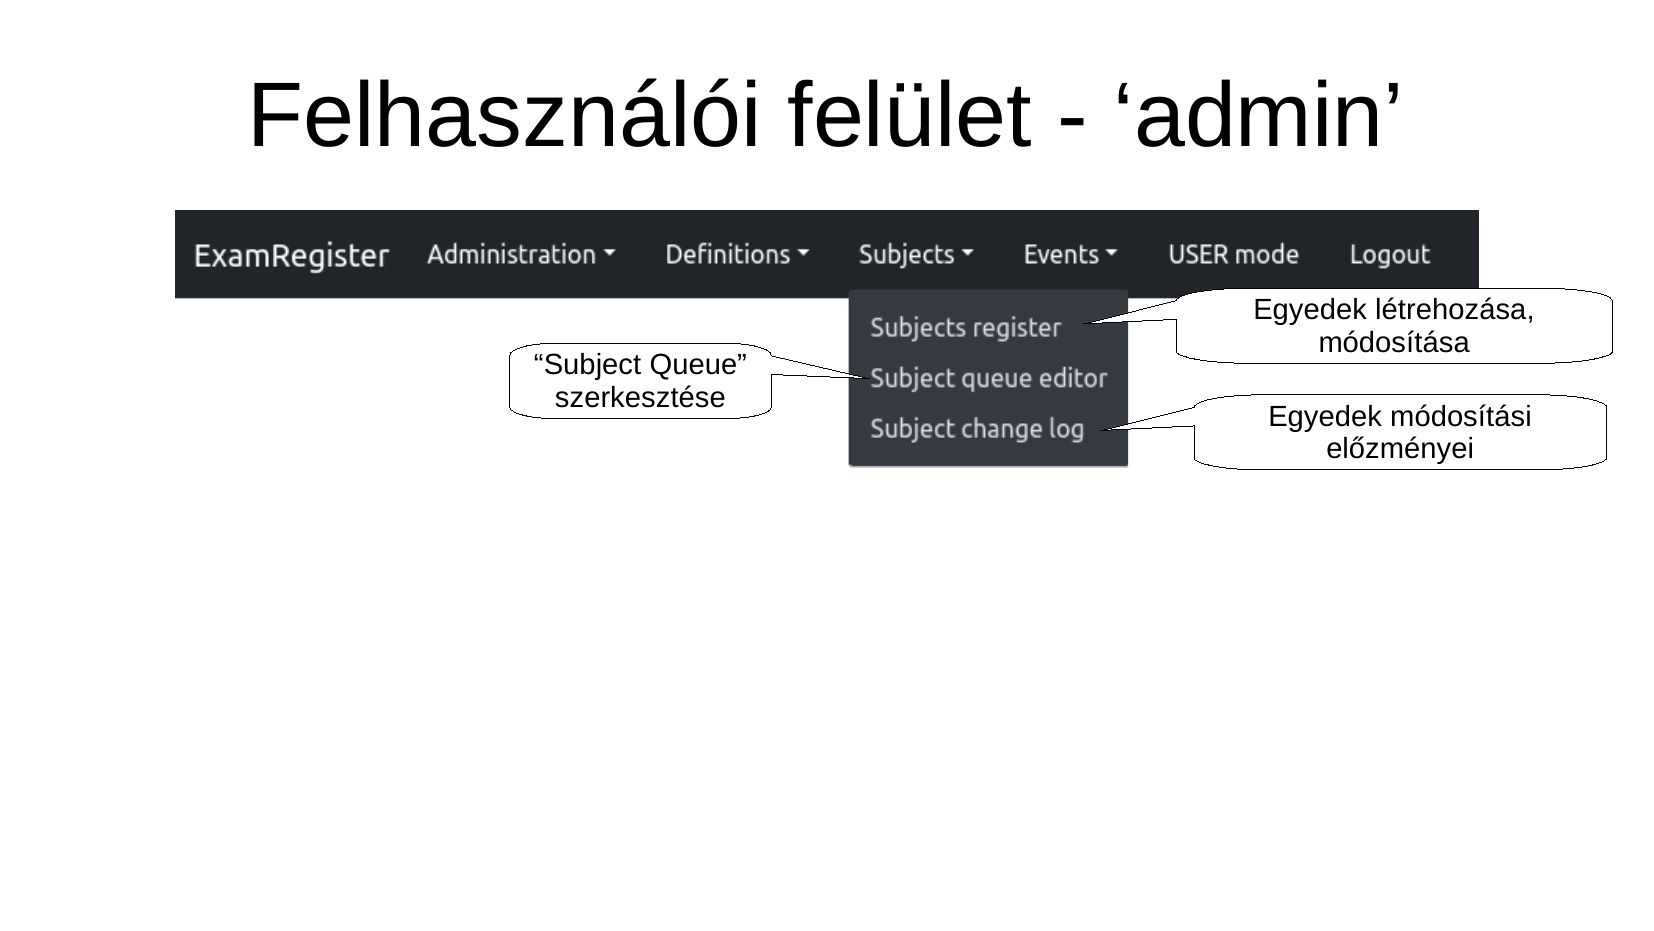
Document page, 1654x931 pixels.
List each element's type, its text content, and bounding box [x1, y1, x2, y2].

text_box Egyedek módosítási előzményei [1101, 394, 1607, 470]
picture [175, 210, 1479, 468]
text_box Egyedek létrehozása, módosítása [1083, 288, 1613, 364]
title Felhasználói felület - ‘admin’ [82, 37, 1571, 193]
text_box “Subject Queue” szerkesztése [509, 343, 870, 419]
